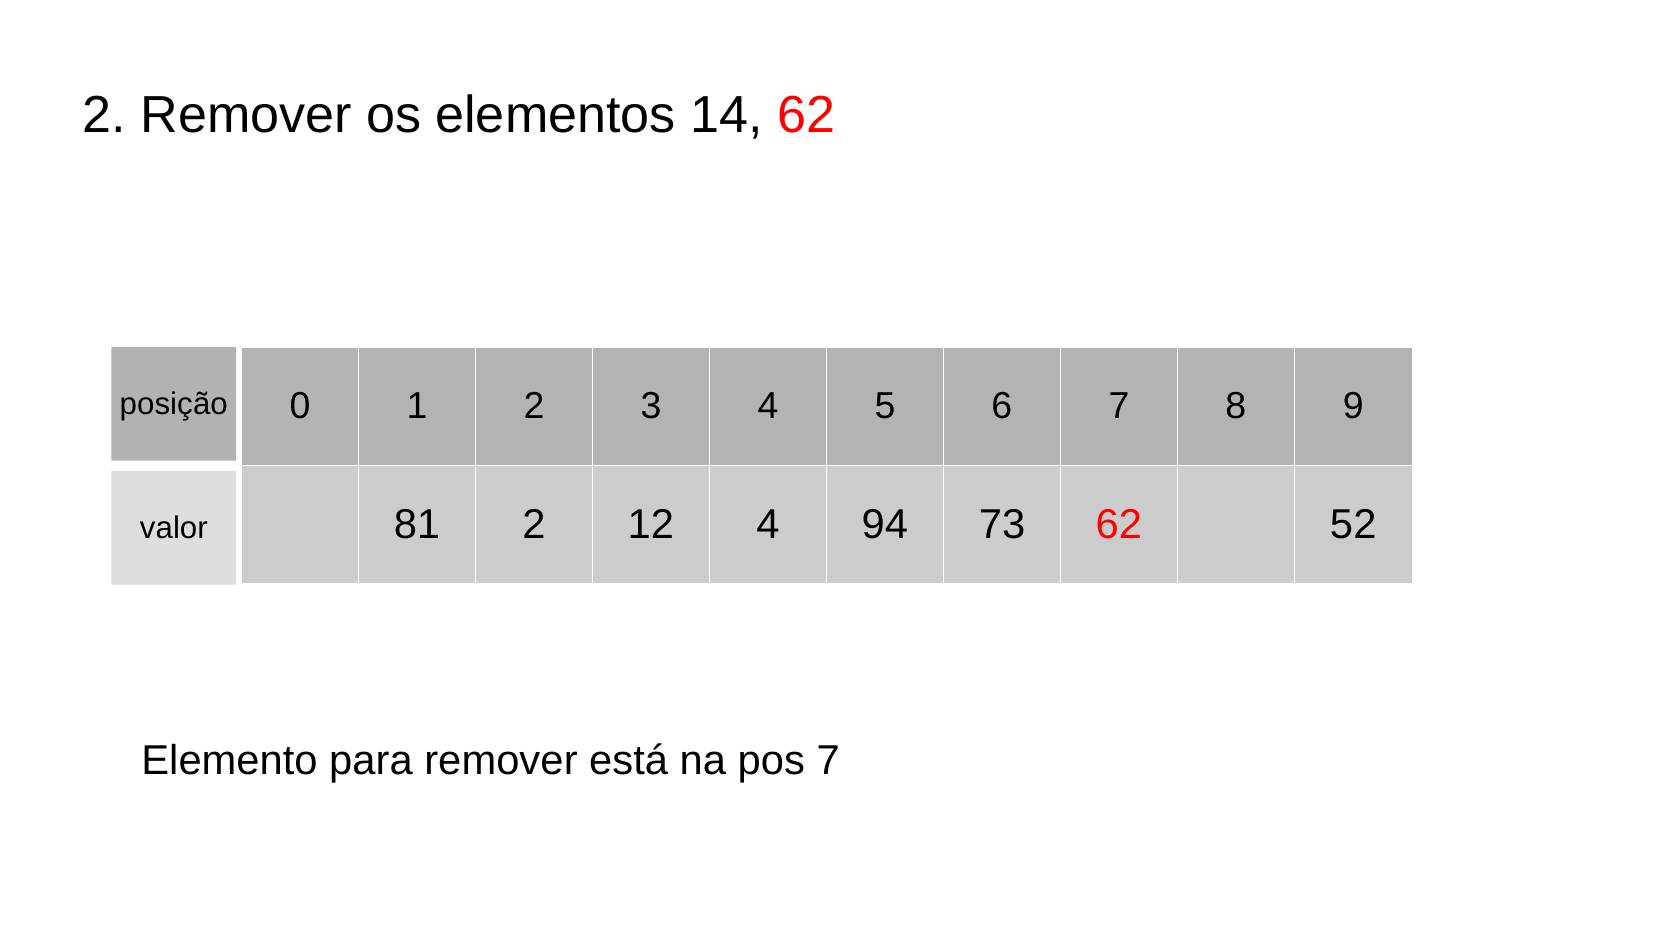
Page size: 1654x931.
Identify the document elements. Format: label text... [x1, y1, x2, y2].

table_cell 73 [944, 466, 1060, 583]
table_header 2 [476, 348, 592, 465]
table_cell 94 [827, 466, 943, 583]
table_cell 62 [1061, 466, 1177, 583]
table_header 3 [593, 348, 709, 465]
table_cell [242, 466, 358, 583]
table_cell 4 [710, 466, 826, 583]
table_header 1 [359, 348, 475, 465]
text_box posição [111, 347, 237, 461]
table_cell 52 [1295, 466, 1412, 583]
table_header 8 [1178, 348, 1294, 465]
table_header 4 [710, 348, 826, 465]
table_header 5 [827, 348, 943, 465]
table_header 0 [242, 348, 358, 465]
table_header 9 [1295, 348, 1412, 465]
text_box Elemento para remover está na pos 7 [126, 729, 886, 791]
table_cell [1178, 466, 1294, 583]
text_box valor [111, 471, 237, 585]
table_cell 12 [593, 466, 709, 583]
title 2. Remover os elementos 14, 62 [82, 37, 1571, 193]
table_header 7 [1061, 348, 1177, 465]
table_header 6 [944, 348, 1060, 465]
table_cell 2 [476, 466, 592, 583]
table_cell 81 [359, 466, 475, 583]
